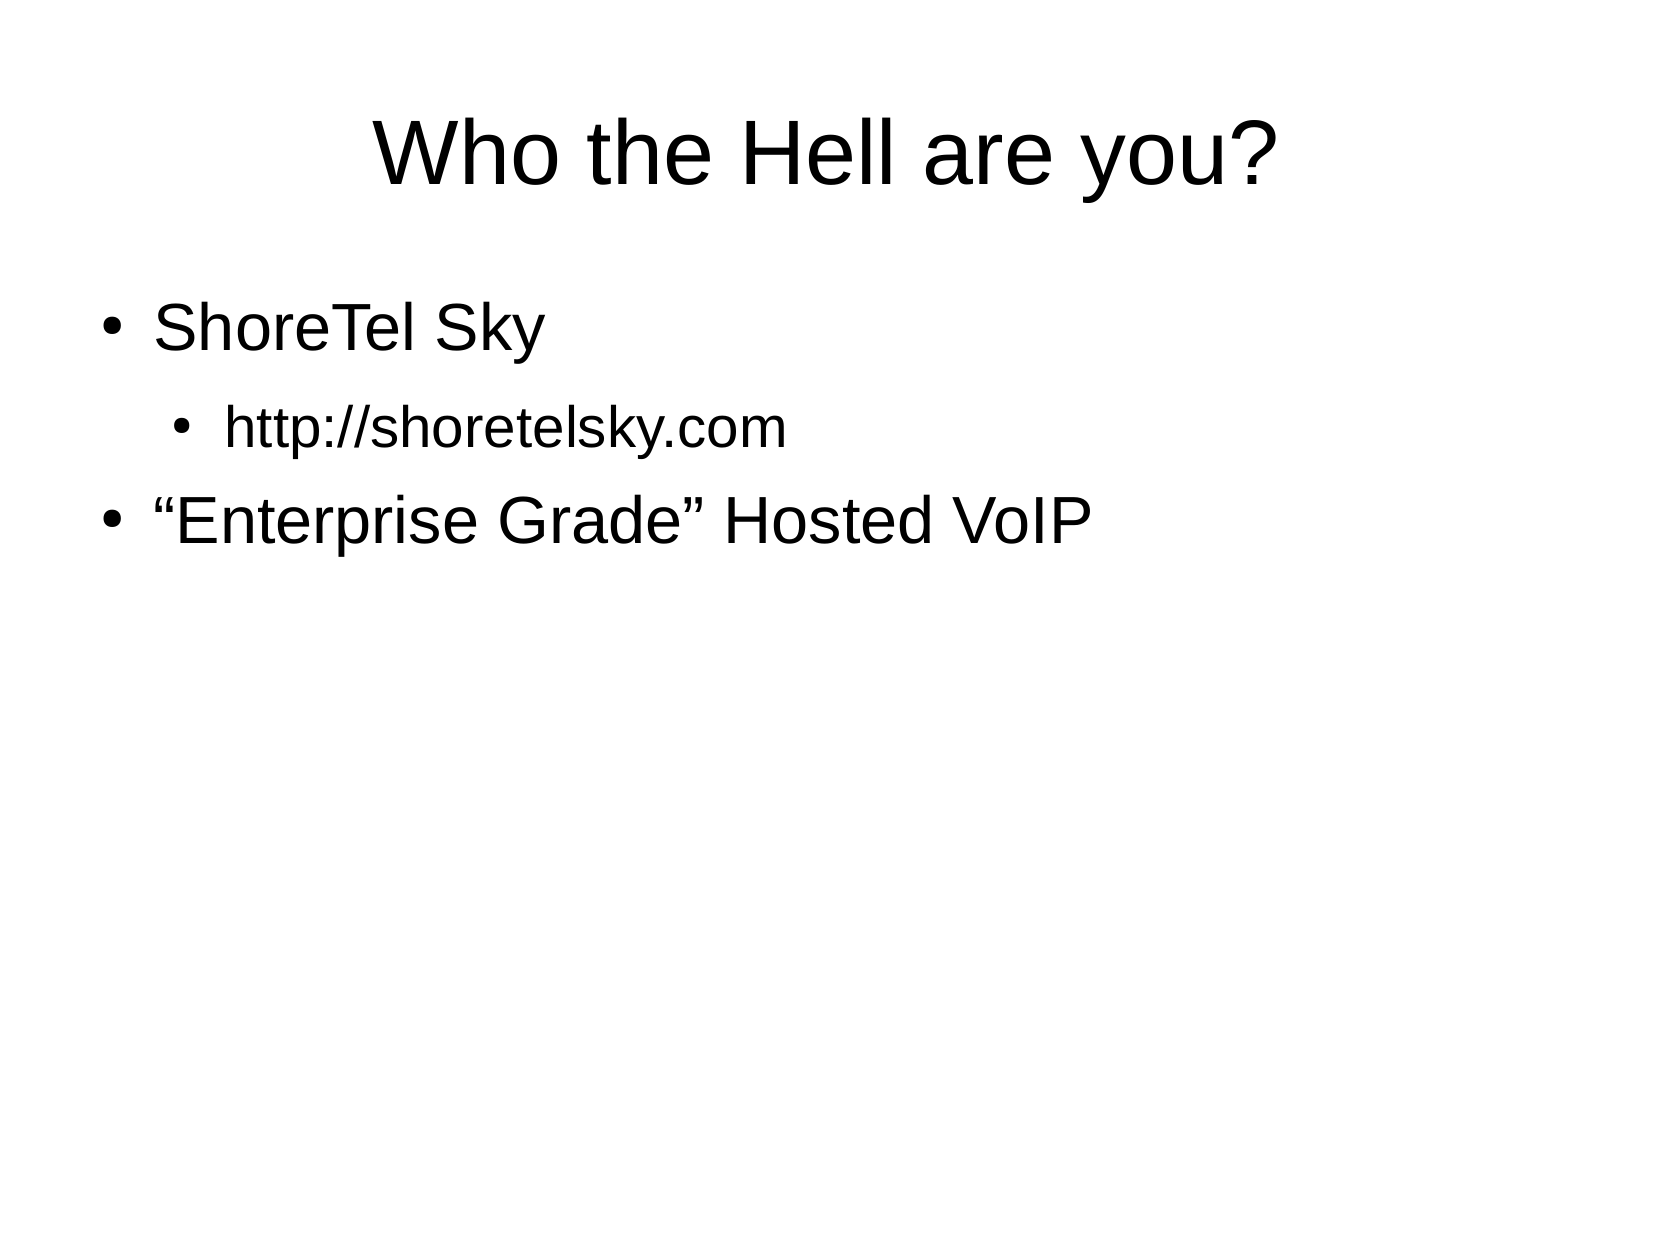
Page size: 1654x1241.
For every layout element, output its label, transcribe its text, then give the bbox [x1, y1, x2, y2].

title Who the Hell are you? [82, 56, 1571, 250]
list ShoreTel Sky http://shoretelsky.com “Enterprise Grade” Hosted VoIP [82, 290, 1571, 1109]
